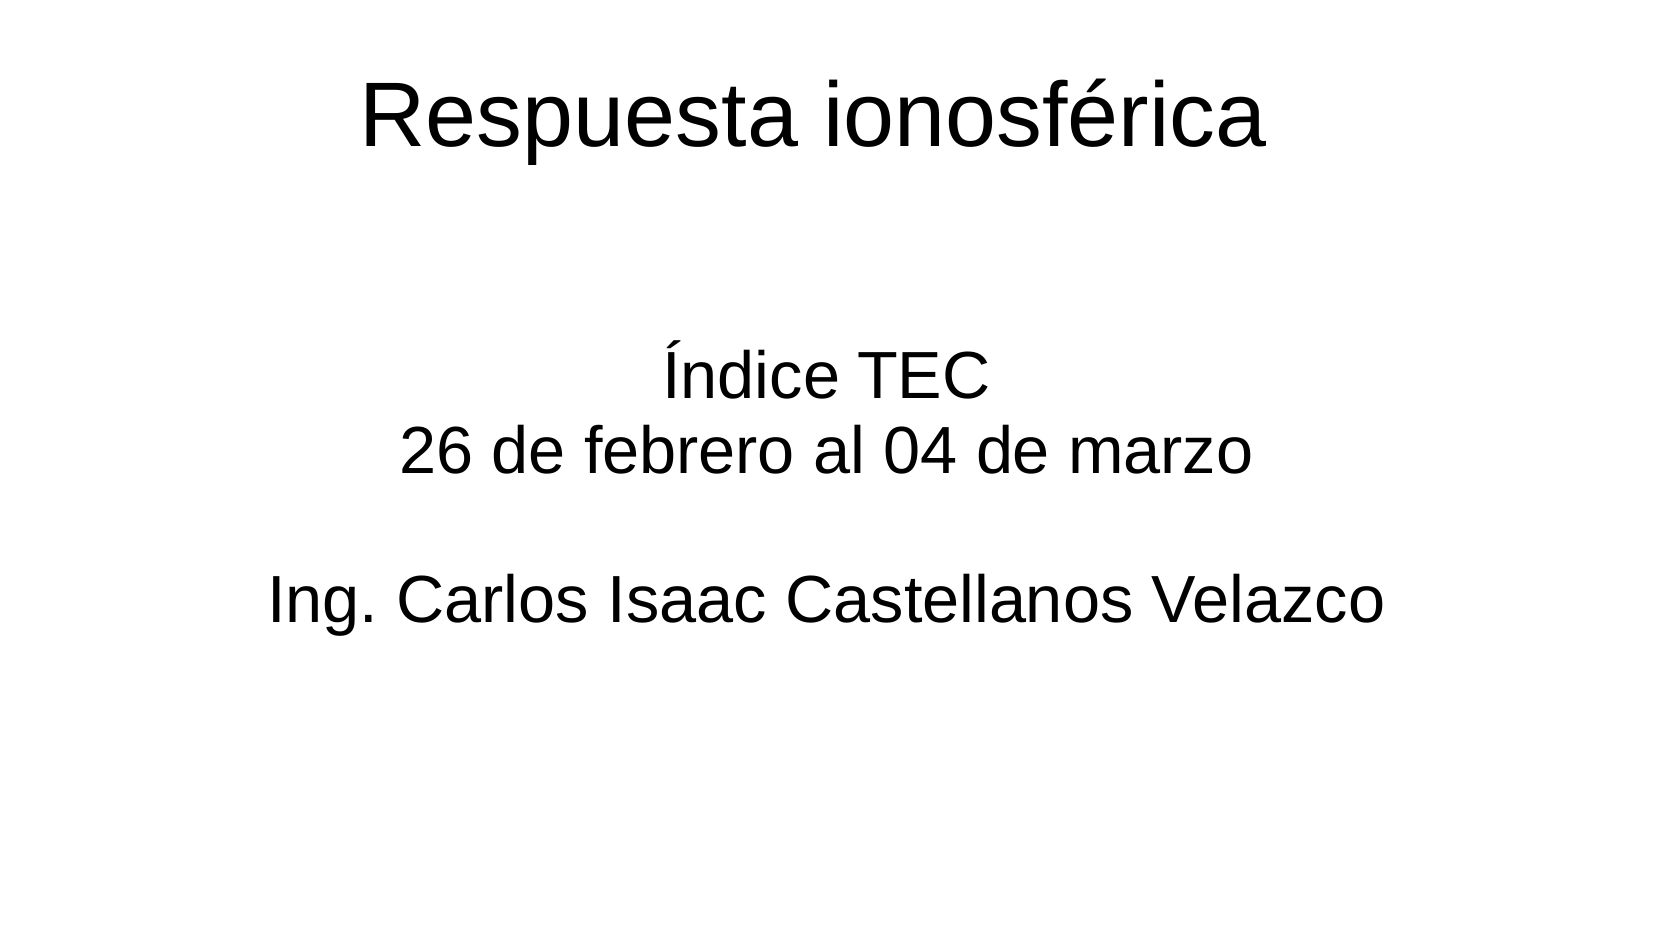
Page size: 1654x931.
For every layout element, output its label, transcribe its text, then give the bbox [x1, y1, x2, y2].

subtitle Índice TEC 26 de febrero al 04 de marzo Ing. Carlos Isaac Castellanos Velazco [82, 217, 1571, 758]
title Respuesta ionosférica [82, 37, 1571, 193]
